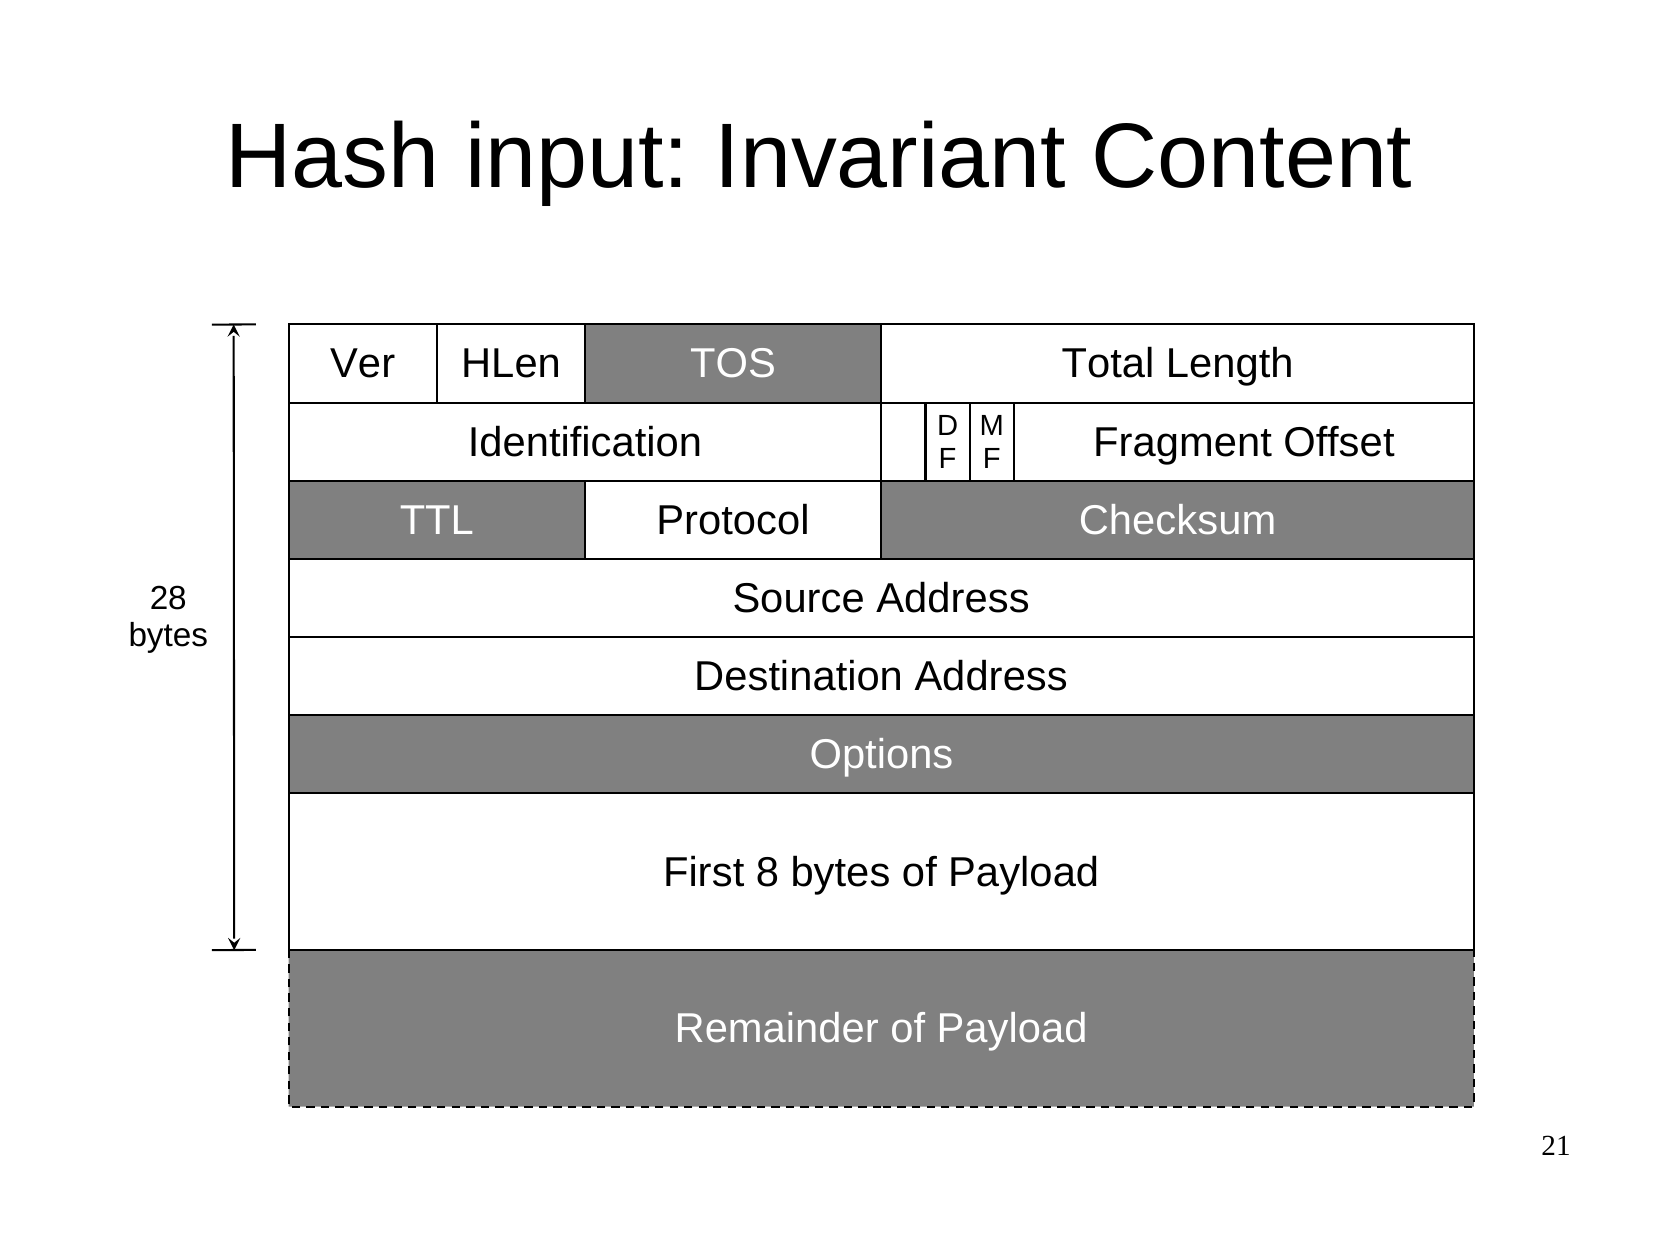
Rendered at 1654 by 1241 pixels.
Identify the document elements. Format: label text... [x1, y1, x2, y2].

text_box 28 bytes [123, 556, 213, 677]
text_box Protocol [584, 480, 882, 559]
text_box Destination Address [288, 637, 1474, 715]
title Hash input: Invariant Content [27, 52, 1613, 260]
text_box First 8 bytes of Payload [288, 793, 1474, 950]
text_box M F [970, 402, 1014, 481]
text_box Total Length [882, 324, 1474, 402]
text_box Identification [288, 403, 880, 480]
text_box Fragment Offset [1014, 402, 1474, 481]
text_box Ver [288, 324, 436, 403]
text_box D F [926, 402, 970, 481]
text_box Checksum [882, 481, 1474, 559]
text_box Options [288, 715, 1475, 794]
text_box HLen [436, 324, 586, 403]
text_box TOS [586, 324, 882, 403]
text_box TTL [288, 480, 584, 559]
text_box Remainder of Payload [288, 950, 1474, 1107]
text_box Source Address [288, 559, 1474, 637]
